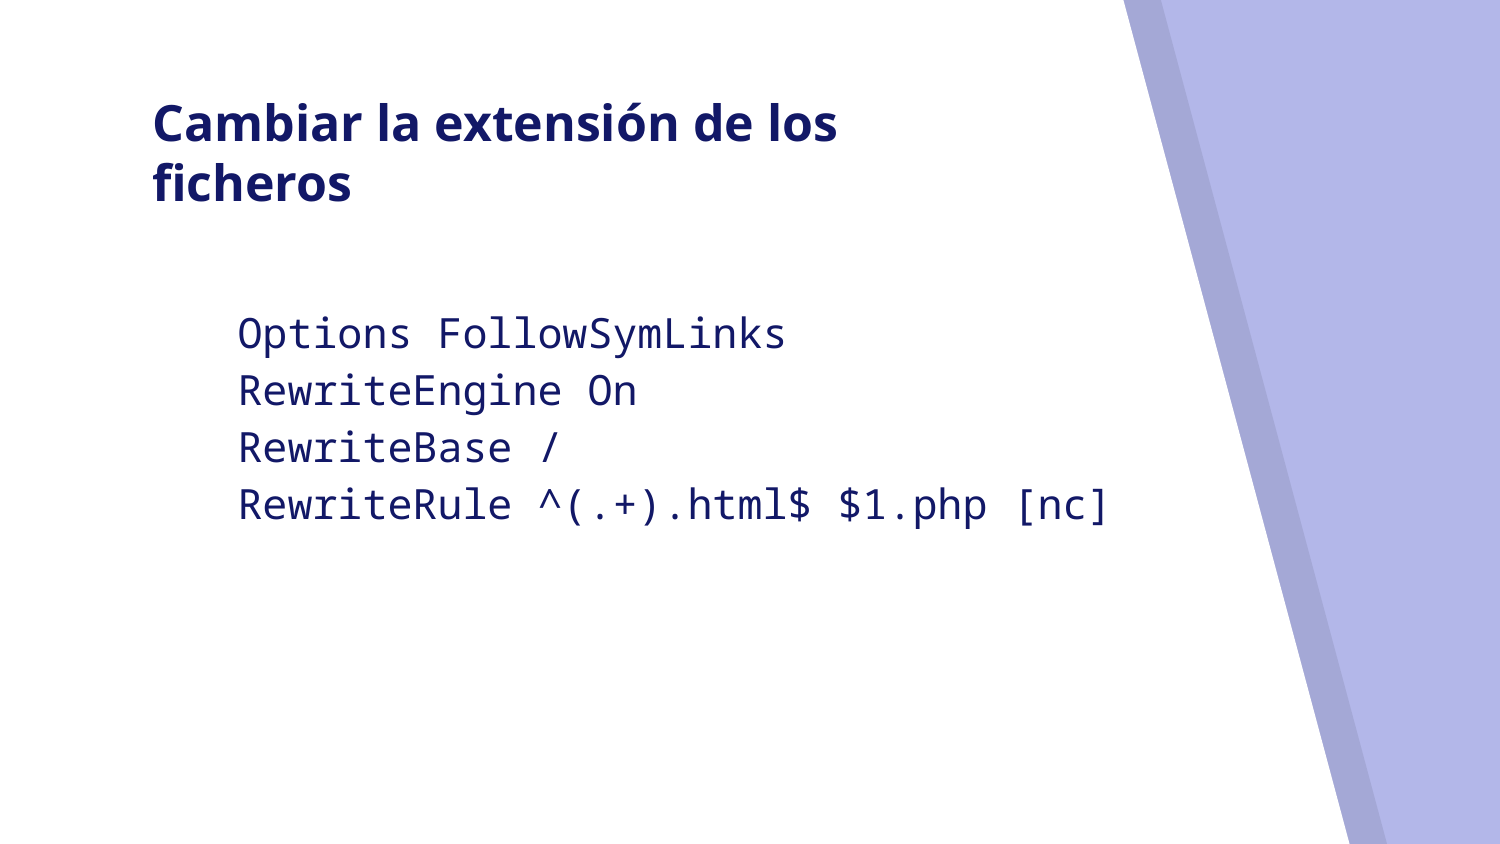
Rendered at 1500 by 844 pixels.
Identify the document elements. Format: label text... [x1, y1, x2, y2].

title Cambiar la extensión de los ficheros [137, 146, 1011, 227]
text_box Options FollowSymLinks RewriteEngine On RewriteBase / RewriteRule ^(.+).html$ $1.php [nc] [137, 246, 1394, 844]
